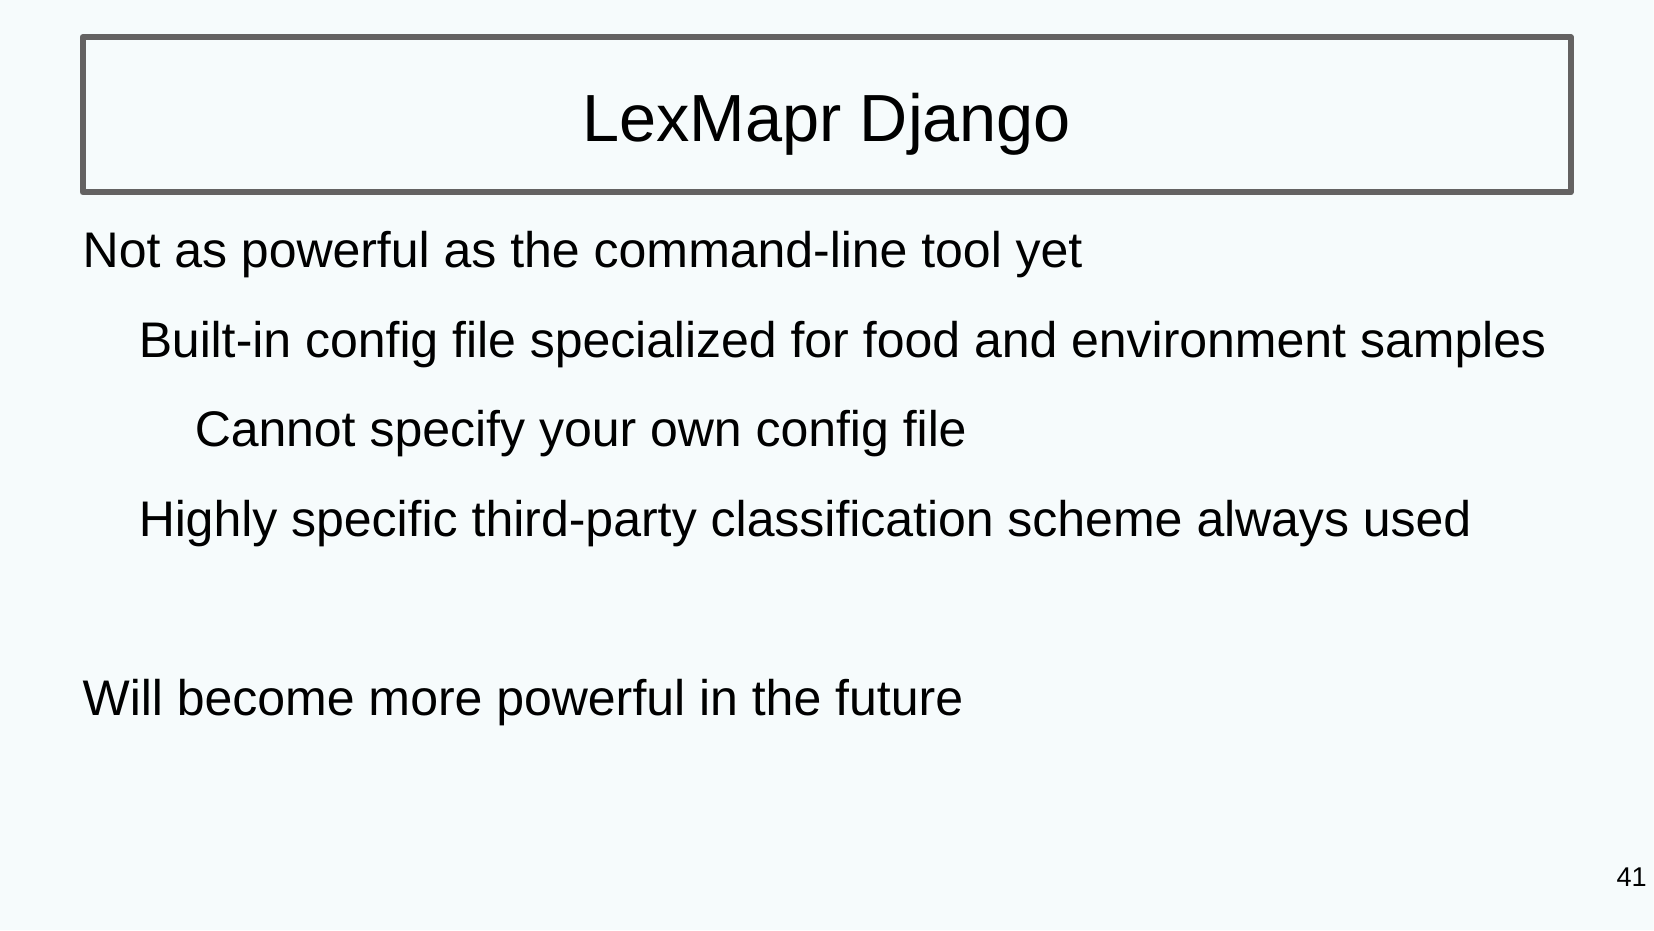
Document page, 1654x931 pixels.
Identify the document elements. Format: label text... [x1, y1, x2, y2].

text_box Not as powerful as the command-line tool yet Built-in config file specialized for food and environment samples Cannot specify your own config file Highly specific third-party classification scheme always used Will become more powerful in the future [82, 217, 1571, 757]
text_box LexMapr Django [82, 37, 1571, 193]
slide_number <number> [1547, 859, 1647, 931]
